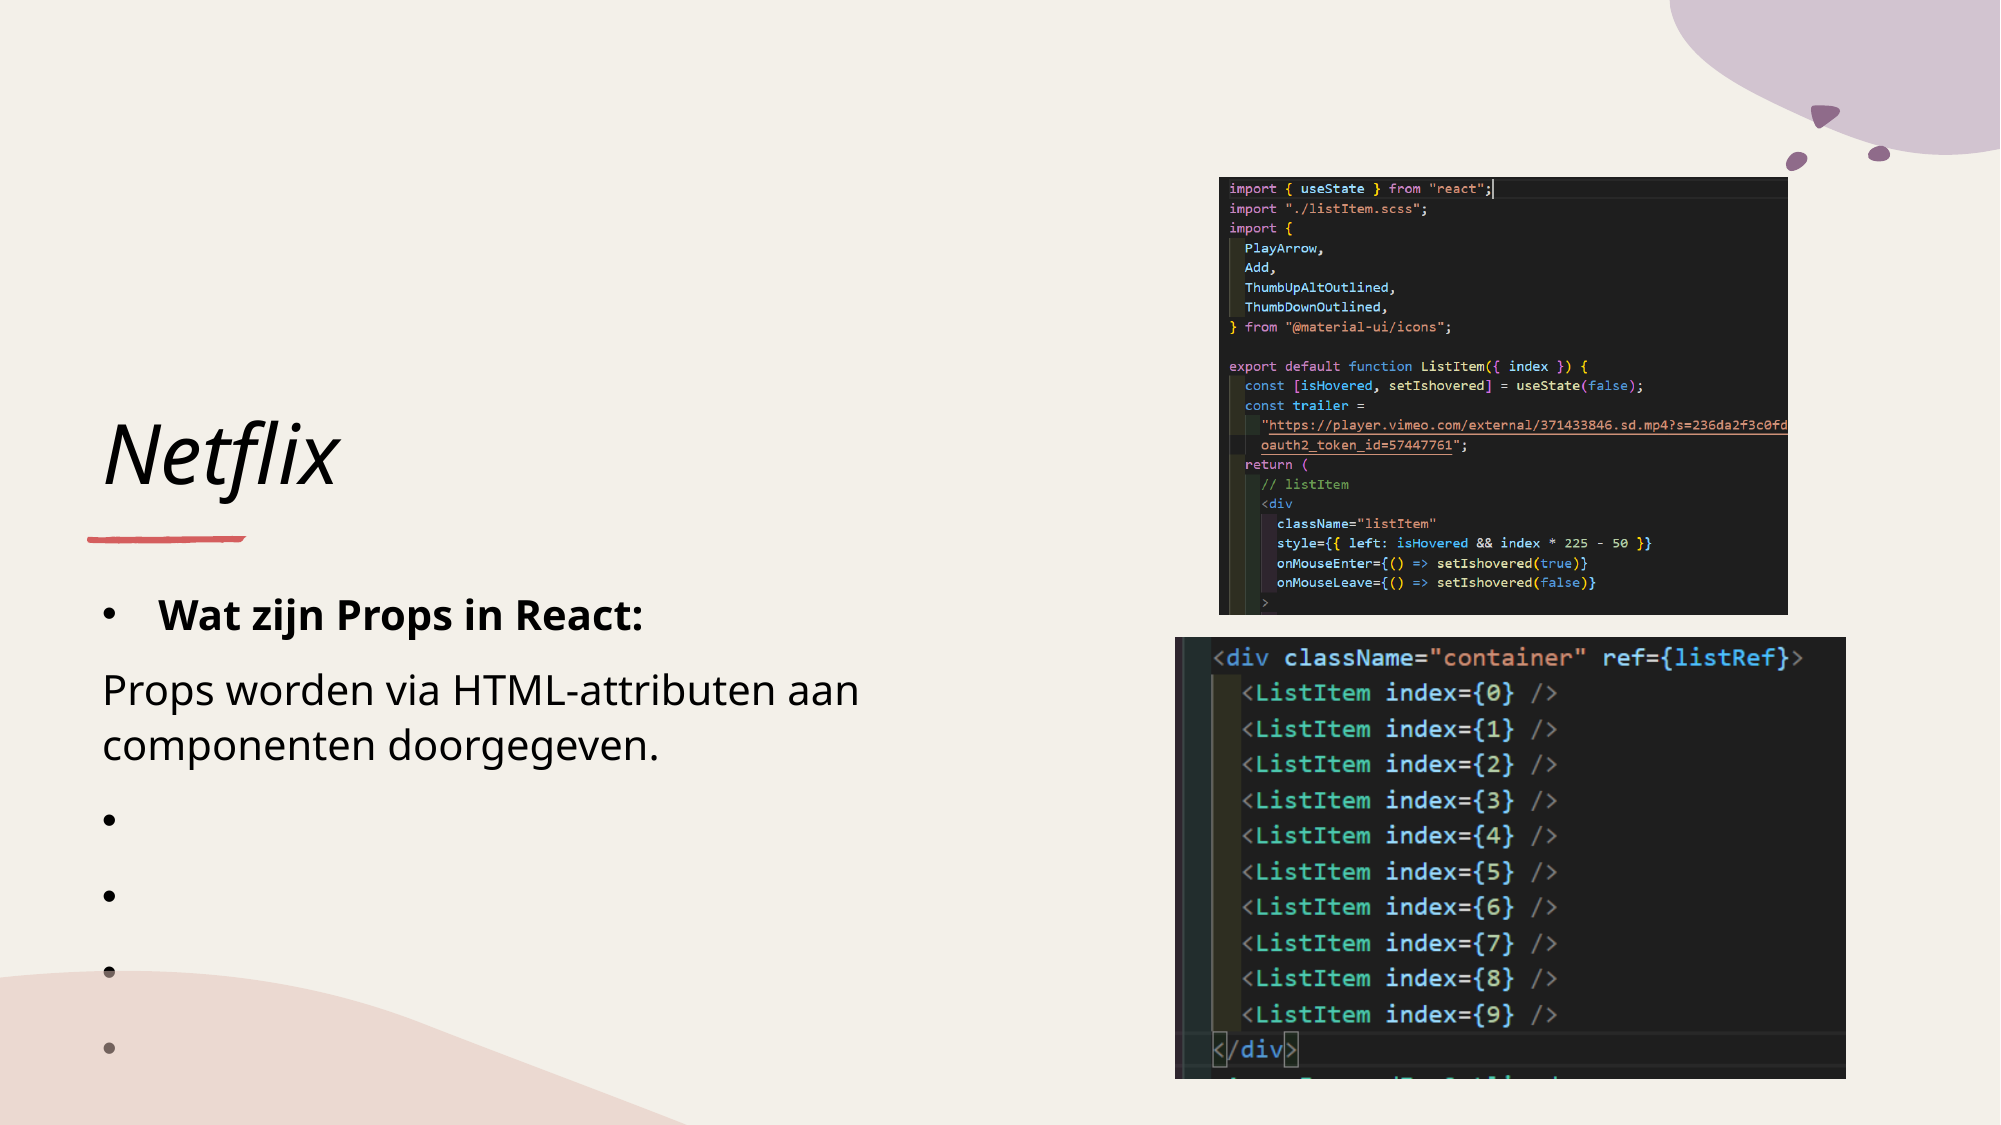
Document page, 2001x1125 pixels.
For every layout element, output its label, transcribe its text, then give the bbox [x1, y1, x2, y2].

picture [1219, 177, 1788, 615]
title Netflix [86, 184, 1069, 509]
subtitle Wat zijn Props in React: Props worden via HTML-attributen aan componenten doorgegeven. [86, 575, 1069, 949]
picture [1175, 637, 1846, 1079]
text_box [0, 0, 2000, 1125]
